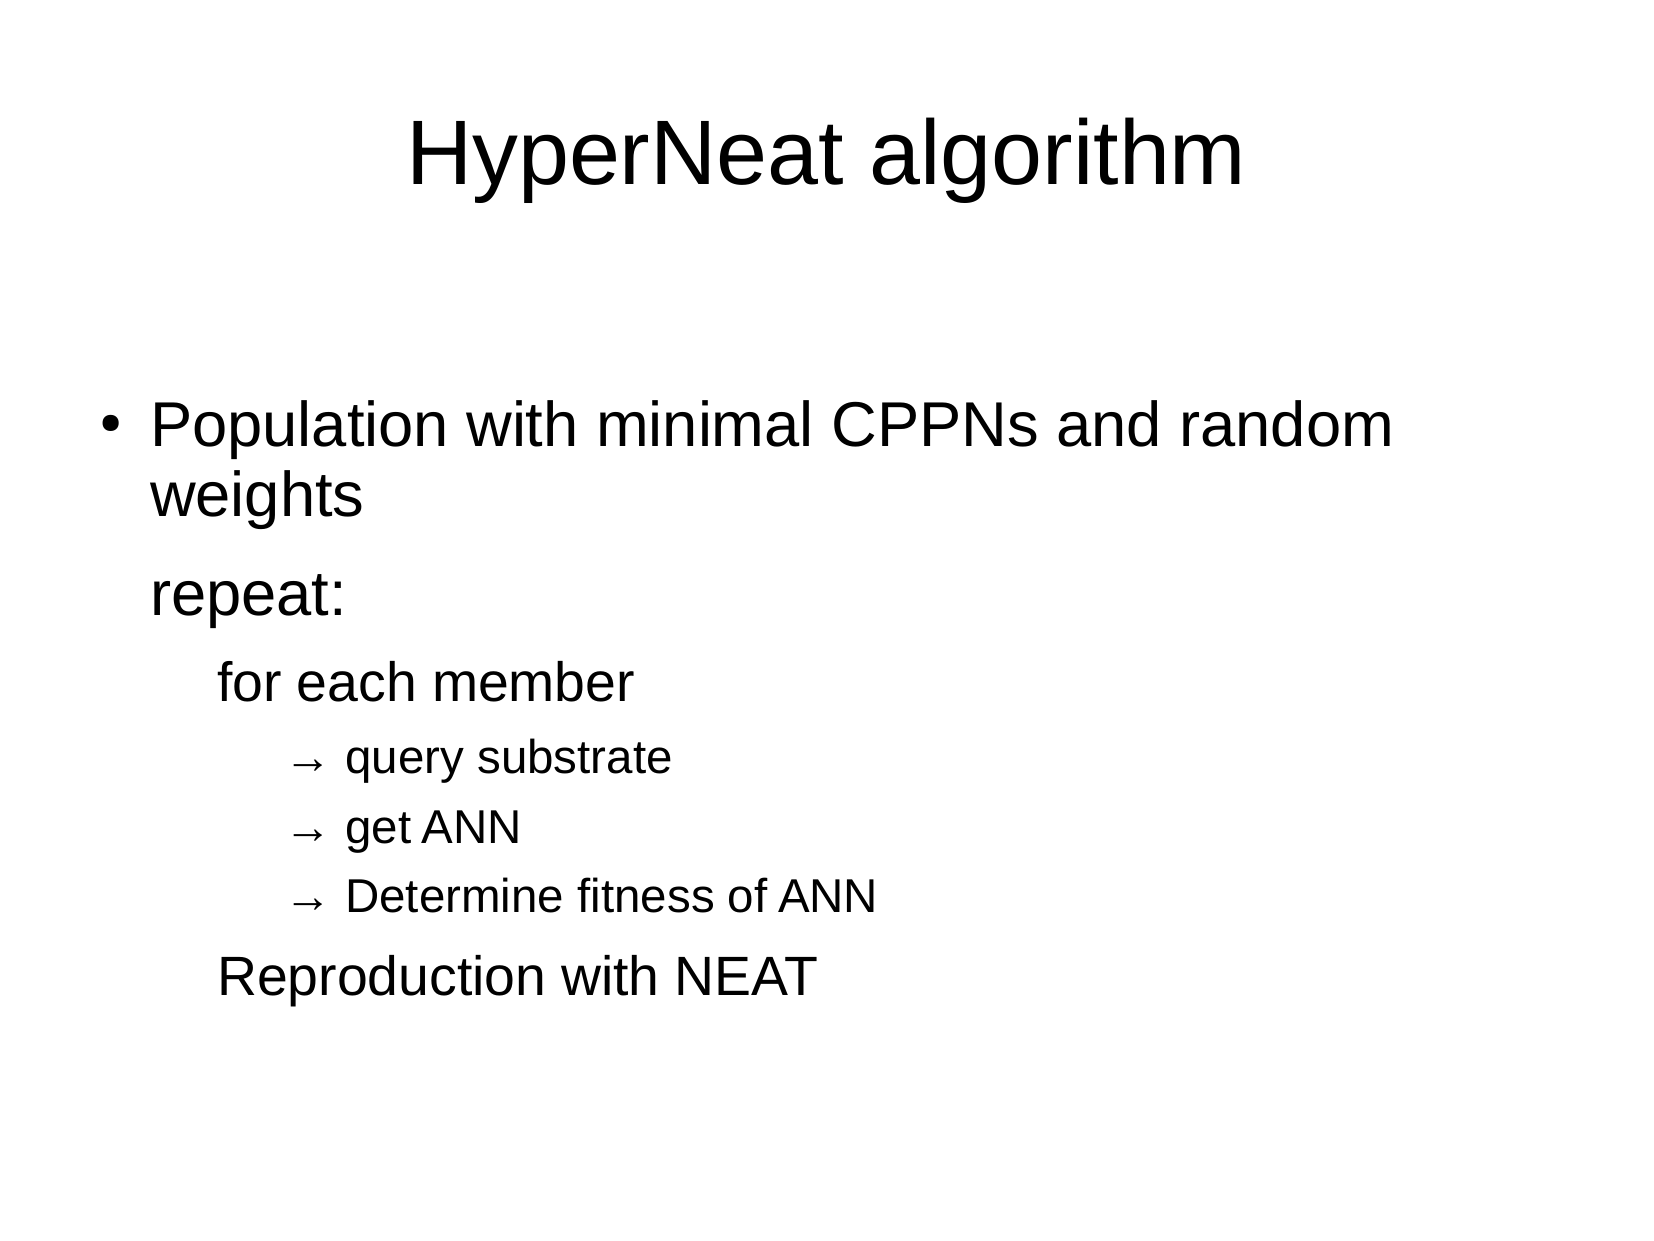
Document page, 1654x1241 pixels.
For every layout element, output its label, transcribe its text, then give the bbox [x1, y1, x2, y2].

title HyperNeat algorithm [82, 49, 1571, 257]
list Population with minimal CPPNs and random weights repeat: for each member → query substrate → get ANN → Determine fitness of ANN Reproduction with NEAT [82, 290, 1571, 1010]
